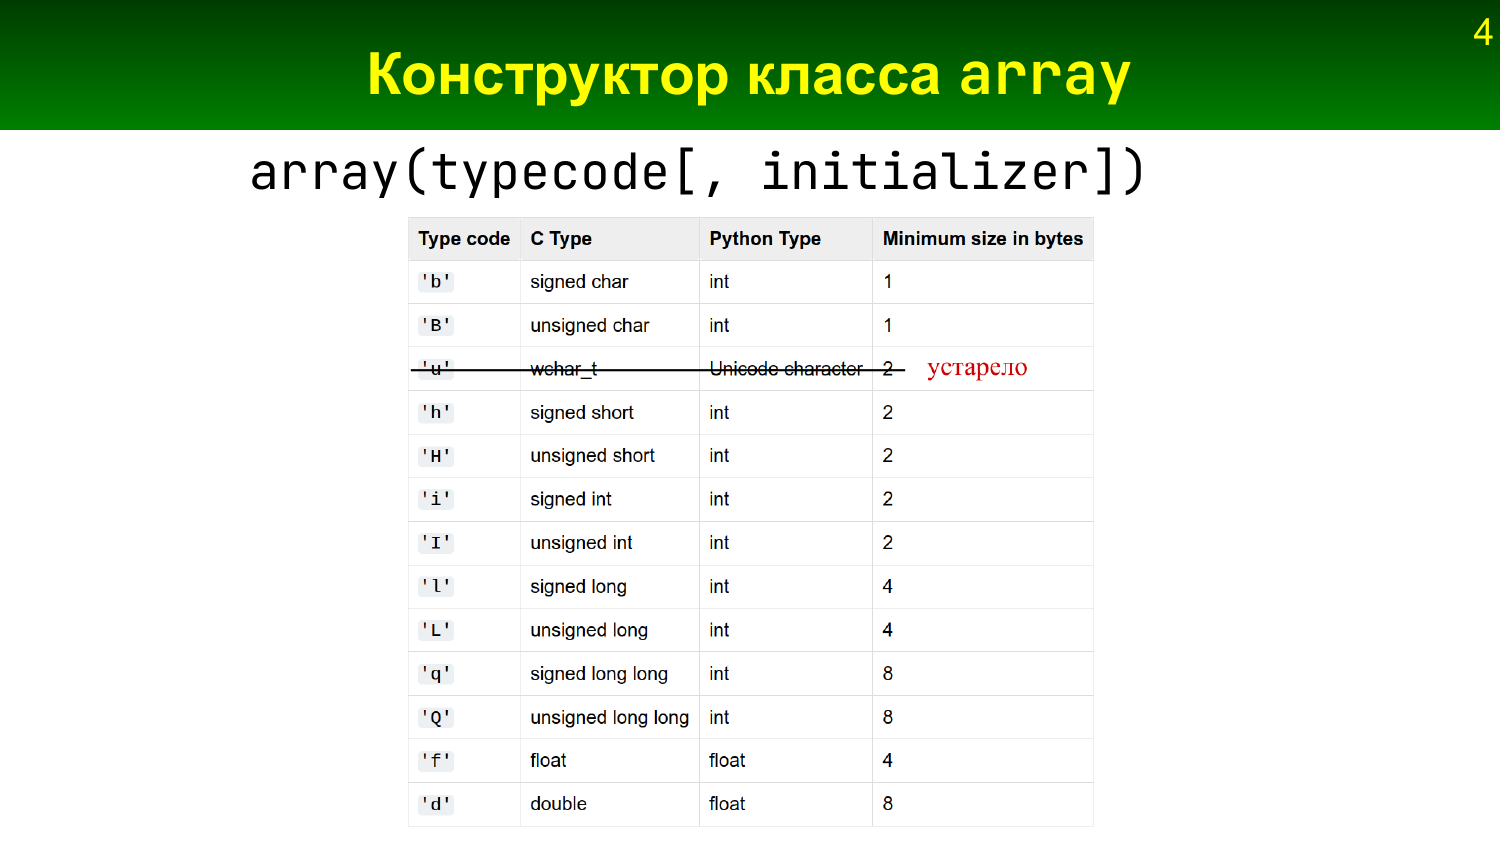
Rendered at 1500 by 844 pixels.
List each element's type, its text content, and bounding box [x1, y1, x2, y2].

picture [406, 216, 1094, 827]
text_box array(typecode[, initializer]) [249, 131, 1251, 207]
title Конструктор класса array [75, 11, 1426, 130]
